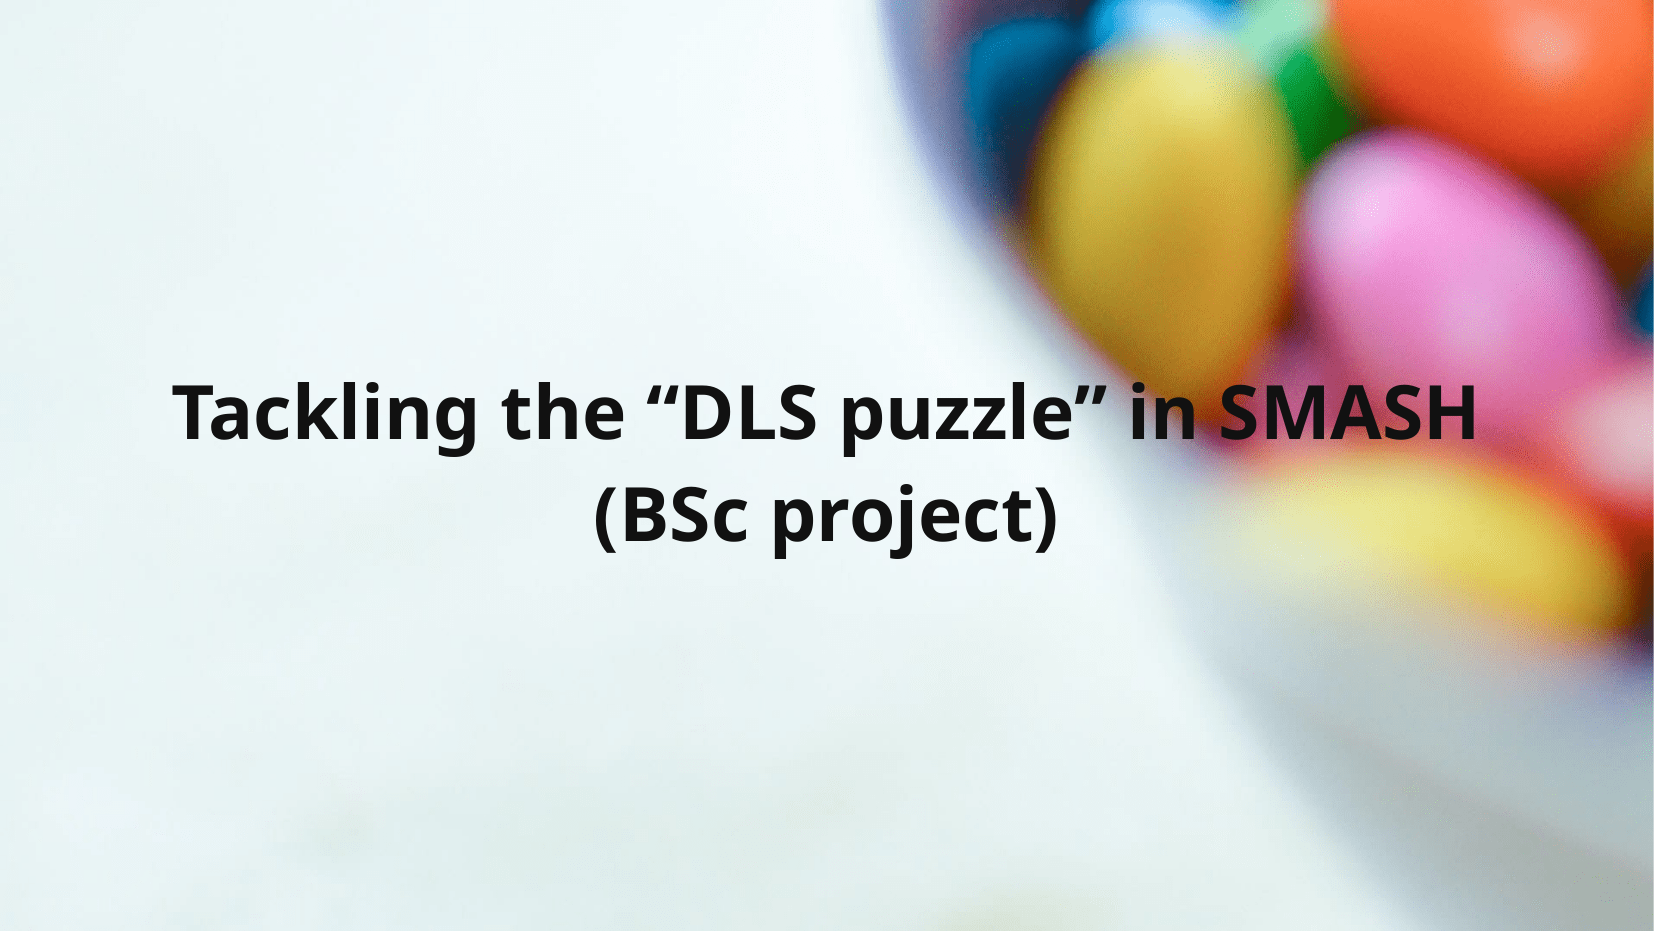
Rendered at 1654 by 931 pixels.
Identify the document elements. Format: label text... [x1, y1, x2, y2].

subtitle Tackling the “DLS puzzle” in SMASH (BSc project) [82, 37, 1571, 886]
picture [0, 0, 1654, 931]
